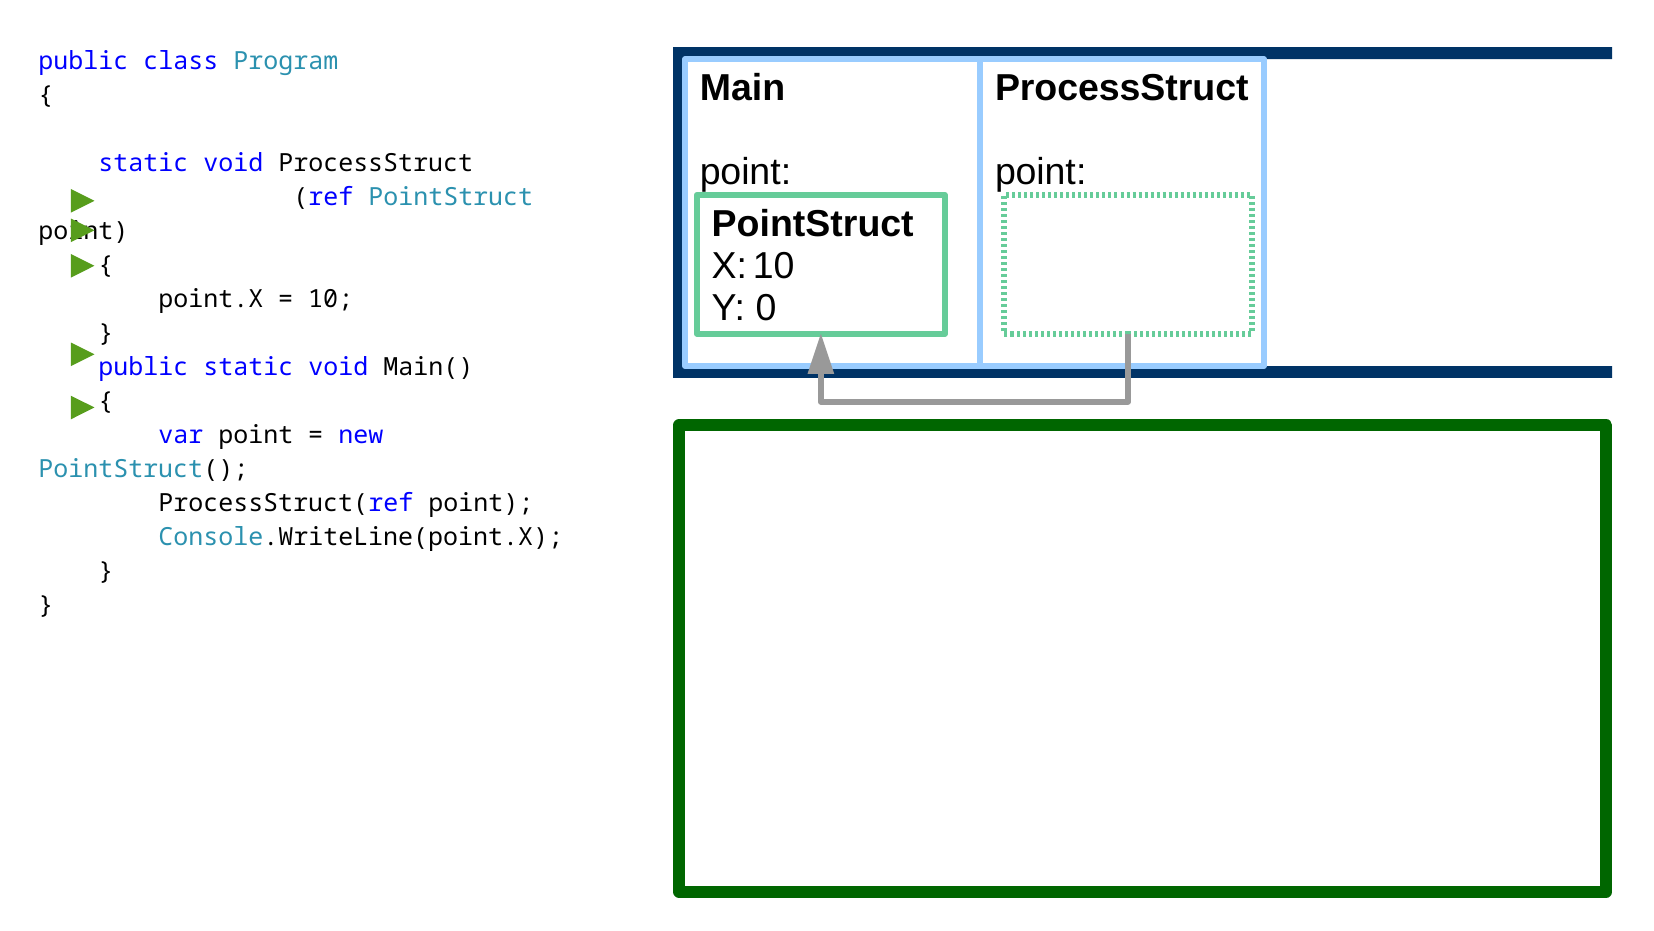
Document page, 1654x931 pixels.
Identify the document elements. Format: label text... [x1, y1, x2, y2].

text_box [70, 342, 95, 367]
text_box [824, 369, 1125, 378]
text_box [1131, 366, 1613, 378]
text_box [70, 253, 95, 278]
text_box ProcessStruct point: [980, 59, 1264, 242]
text_box [70, 218, 95, 243]
text_box [70, 395, 95, 420]
text_box [673, 47, 1613, 378]
text_box PointStruct X: 0 Y: 0 [696, 194, 945, 367]
text_box 10 [744, 241, 804, 290]
text_box Main point: [685, 59, 977, 242]
text_box [70, 188, 95, 213]
text_box public class Program { static void ProcessStruct (ref PointStruct point) { point.X = 10; } public static void Main() { var point = new PointStruct(); ProcessStruct(ref point); Console.WriteLine(point.X); } } [23, 35, 615, 489]
